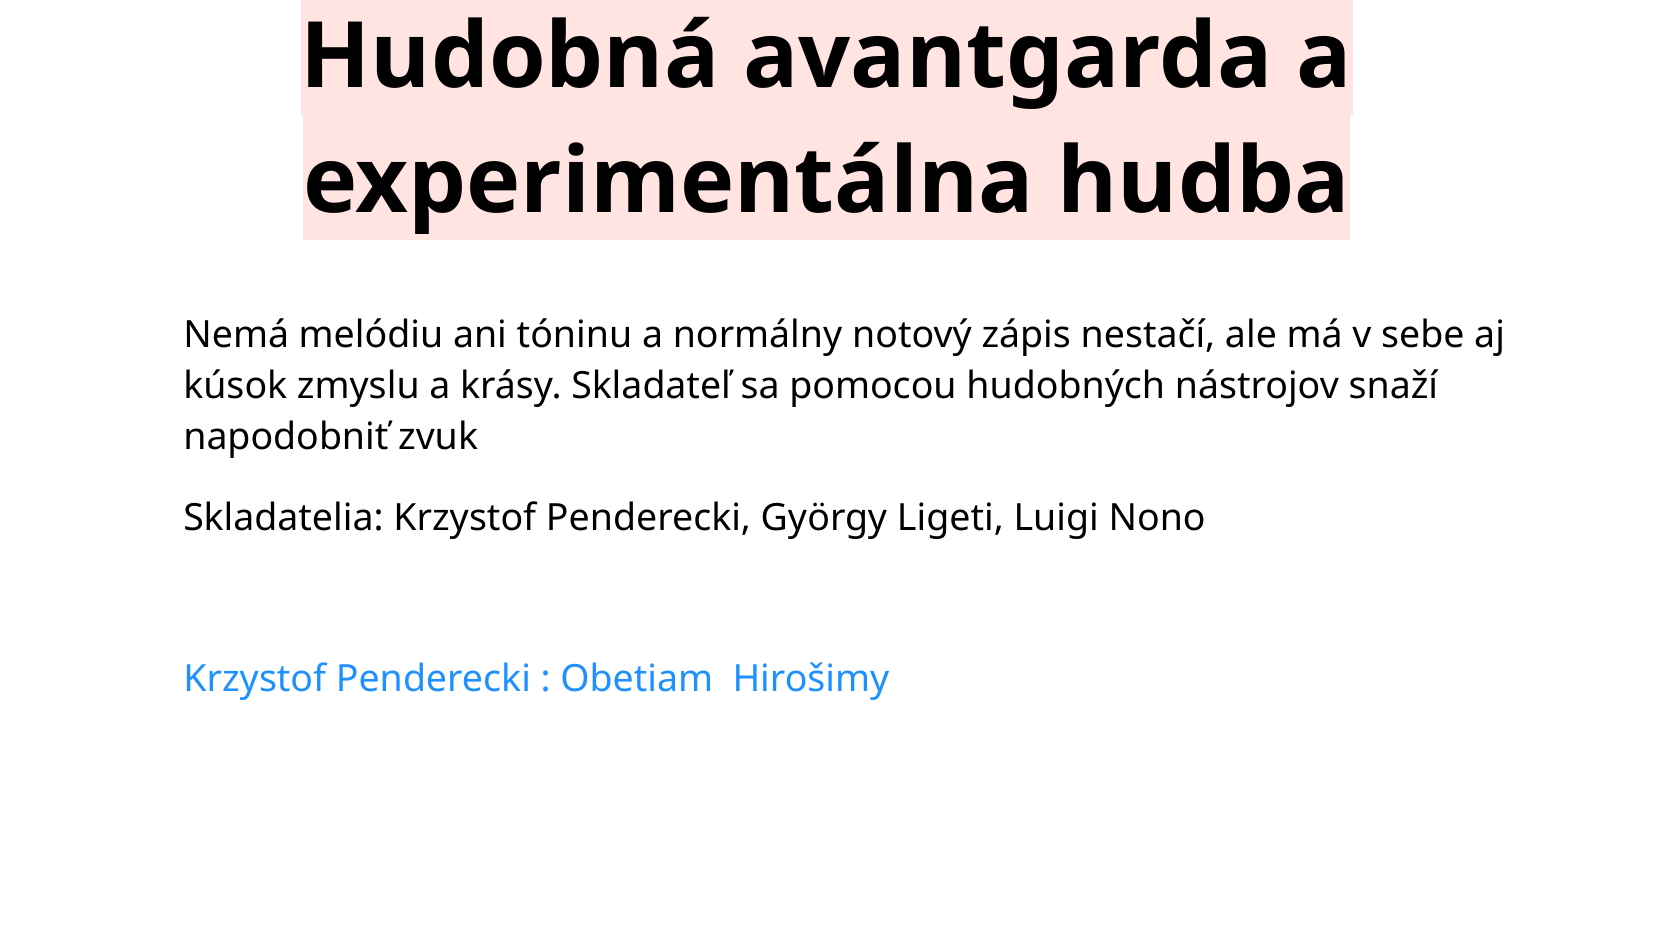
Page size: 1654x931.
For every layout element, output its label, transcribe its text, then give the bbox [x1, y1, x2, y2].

list Nemá melódiu ani tóninu a normálny notový zápis nestačí, ale má v sebe aj kúsok zmyslu a krásy. Skladateľ sa pomocou hudobných nástrojov snaží napodobniť zvuk Skladatelia: Krzystof Penderecki, György Ligeti, Luigi Nono Krzystof Penderecki : Obetiam Hirošimy [112, 227, 1601, 767]
title Hudobná avantgarda a experimentálna hudba [82, 2, 1571, 228]
